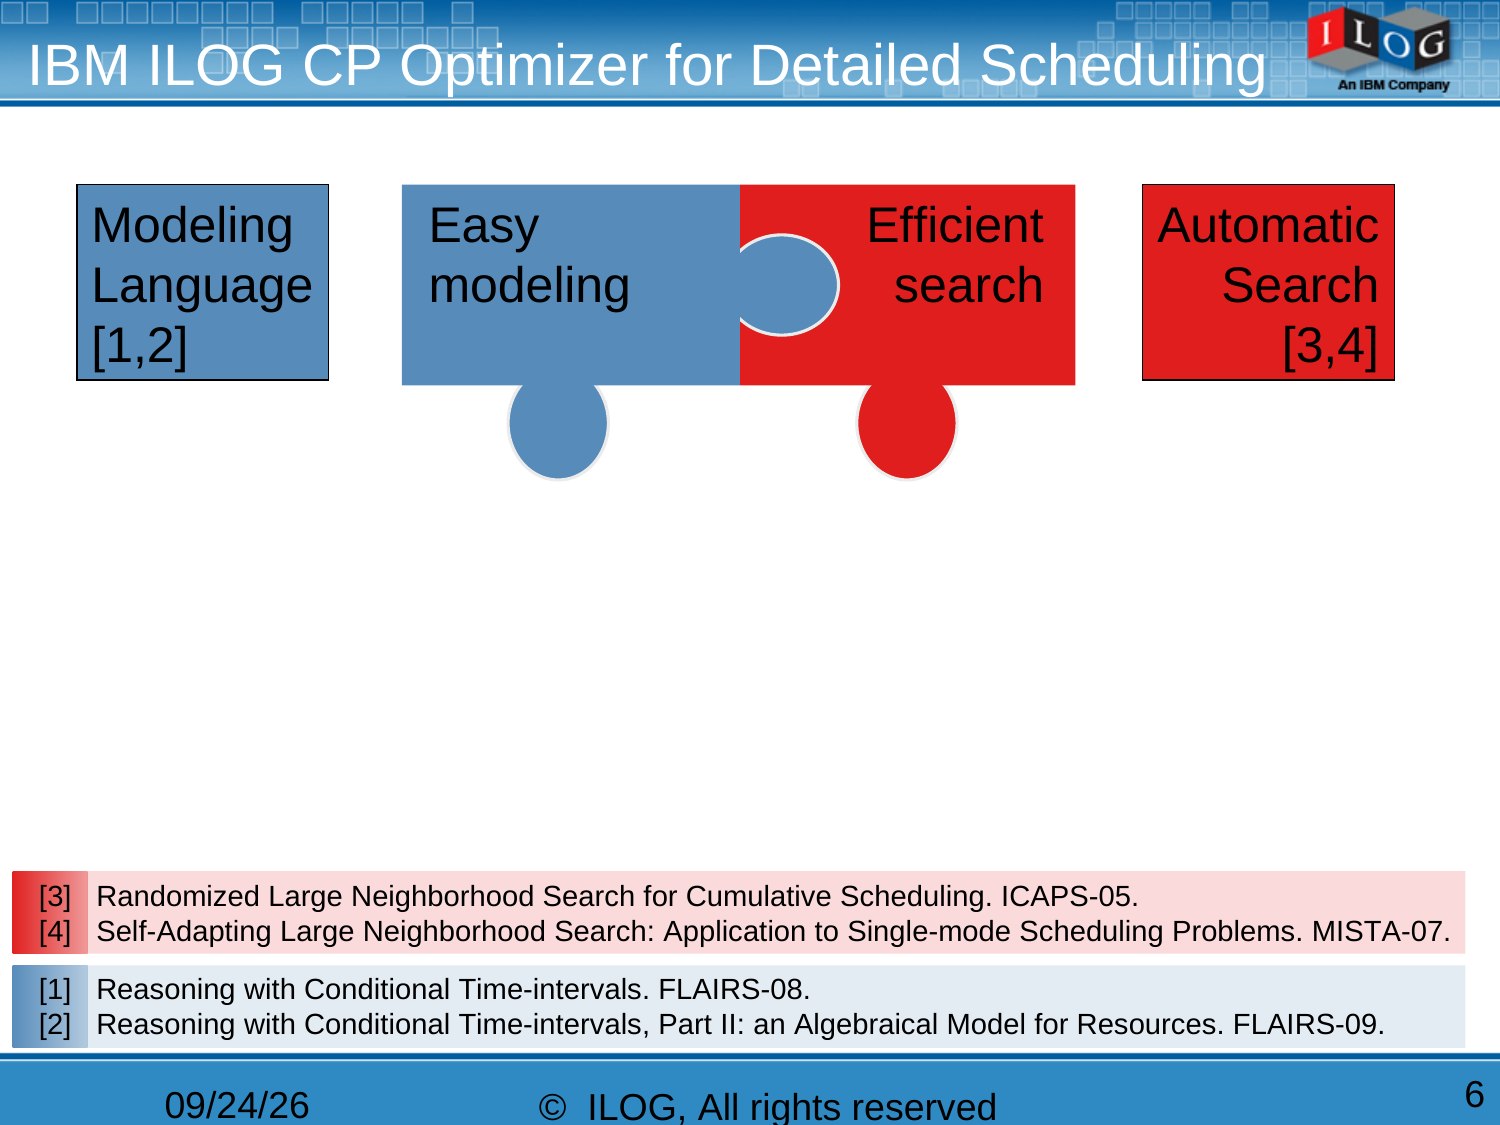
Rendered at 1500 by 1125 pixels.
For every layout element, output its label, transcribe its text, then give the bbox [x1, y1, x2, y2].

text_box [1] Reasoning with Conditional Time-intervals. FLAIRS-08. [2] Reasoning with Conditional Time-intervals, Part II: an Algebraical Model for Resources. FLAIRS-09. [24, 962, 1411, 1084]
picture [0, 0, 1500, 1125]
text_box [1411, 965, 1466, 1048]
text_box [3] Randomized Large Neighborhood Search for Cumulative Scheduling. ICAPS-05. [4] Self-Adapting Large Neighborhood Search: Application to Single-mode Scheduling Problems. MISTA-07. [24, 869, 1469, 955]
text_box [12, 871, 24, 954]
text_box [401, 184, 1076, 480]
text_box [12, 965, 24, 1048]
picture [775, 1102, 785, 1118]
title IBM ILOG CP Optimizer for Detailed Scheduling [12, 0, 1300, 144]
text_box Automatic Search [3,4] [1142, 184, 1395, 381]
text_box Modeling Language [1,2] [76, 184, 329, 381]
text_box Easy modeling [413, 184, 646, 321]
text_box Efficient search [851, 184, 1059, 321]
